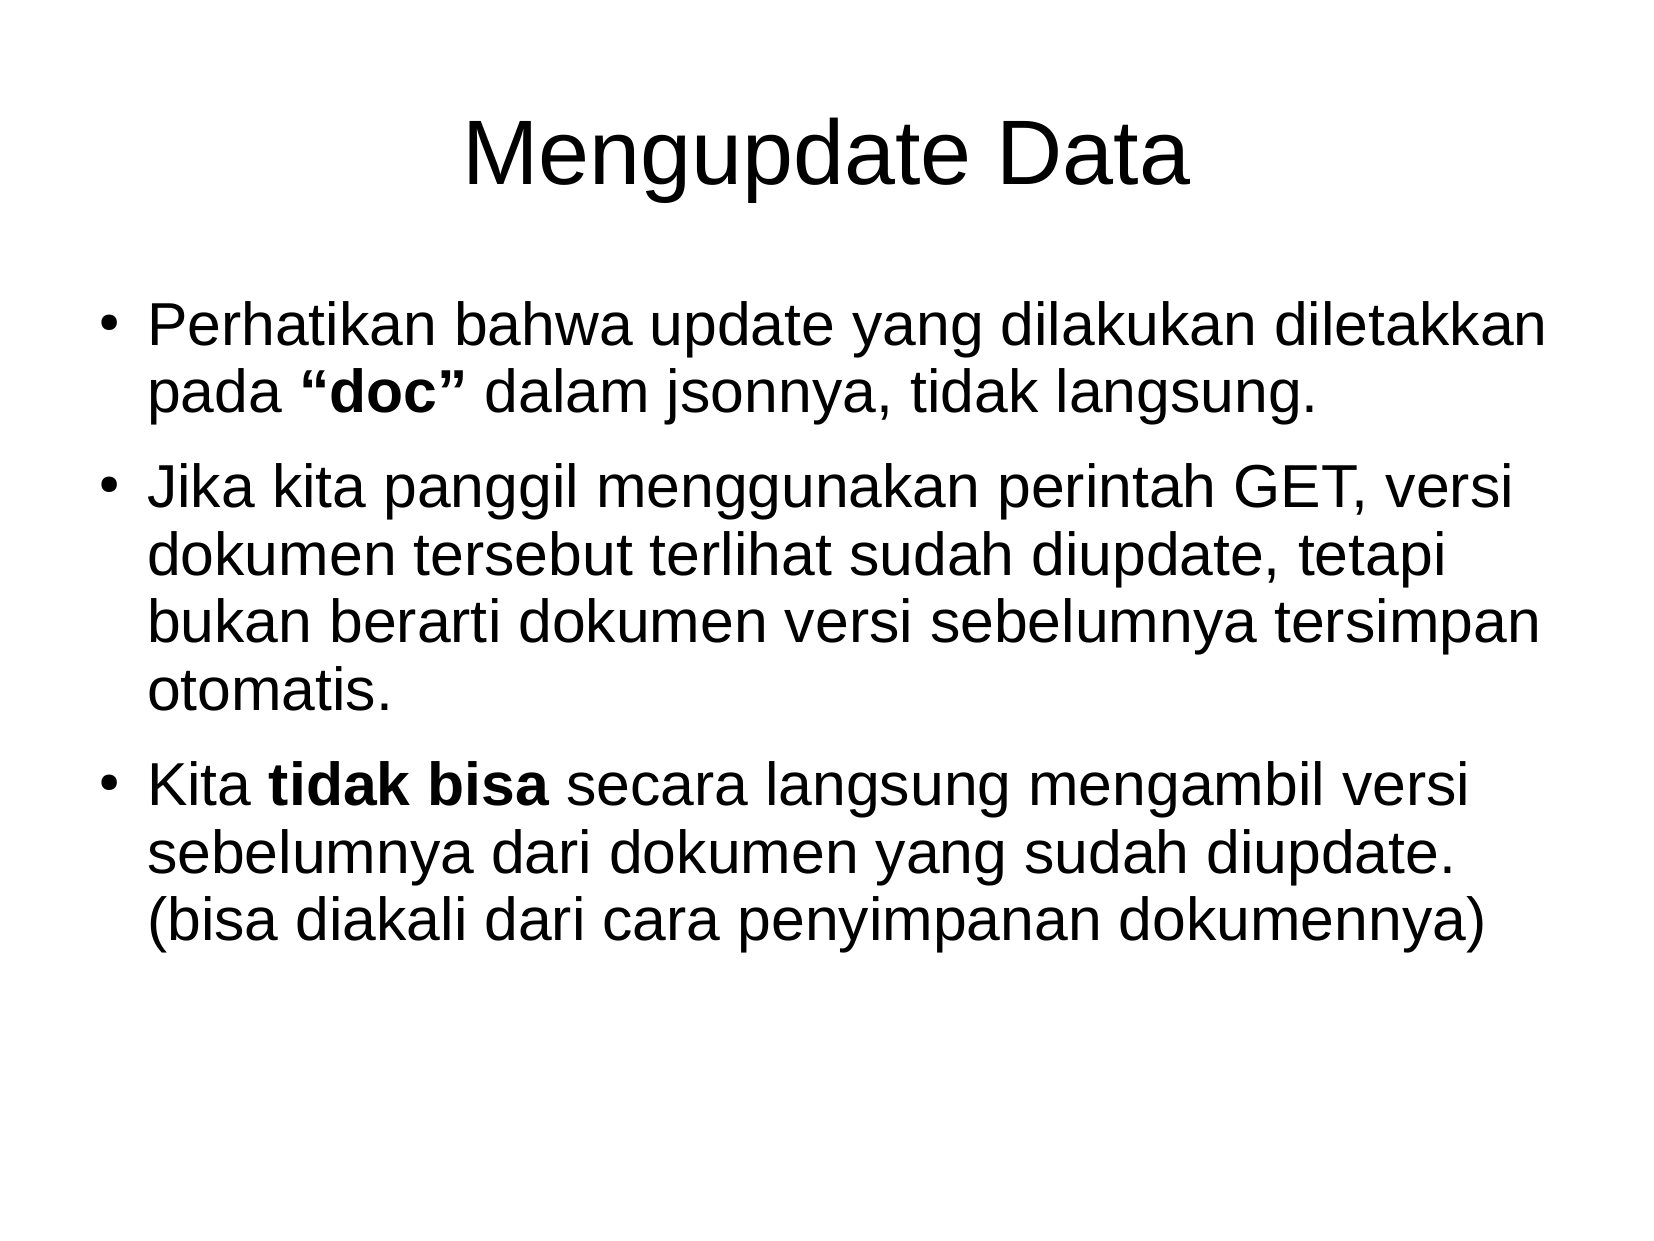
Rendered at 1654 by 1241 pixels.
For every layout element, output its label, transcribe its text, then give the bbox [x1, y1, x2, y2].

list Perhatikan bahwa update yang dilakukan diletakkan pada “doc” dalam jsonnya, tidak langsung. Jika kita panggil menggunakan perintah GET, versi dokumen tersebut terlihat sudah diupdate, tetapi bukan berarti dokumen versi sebelumnya tersimpan otomatis. Kita tidak bisa secara langsung mengambil versi sebelumnya dari dokumen yang sudah diupdate. (bisa diakali dari cara penyimpanan dokumennya) [82, 290, 1571, 1010]
title Mengupdate Data [82, 49, 1571, 257]
